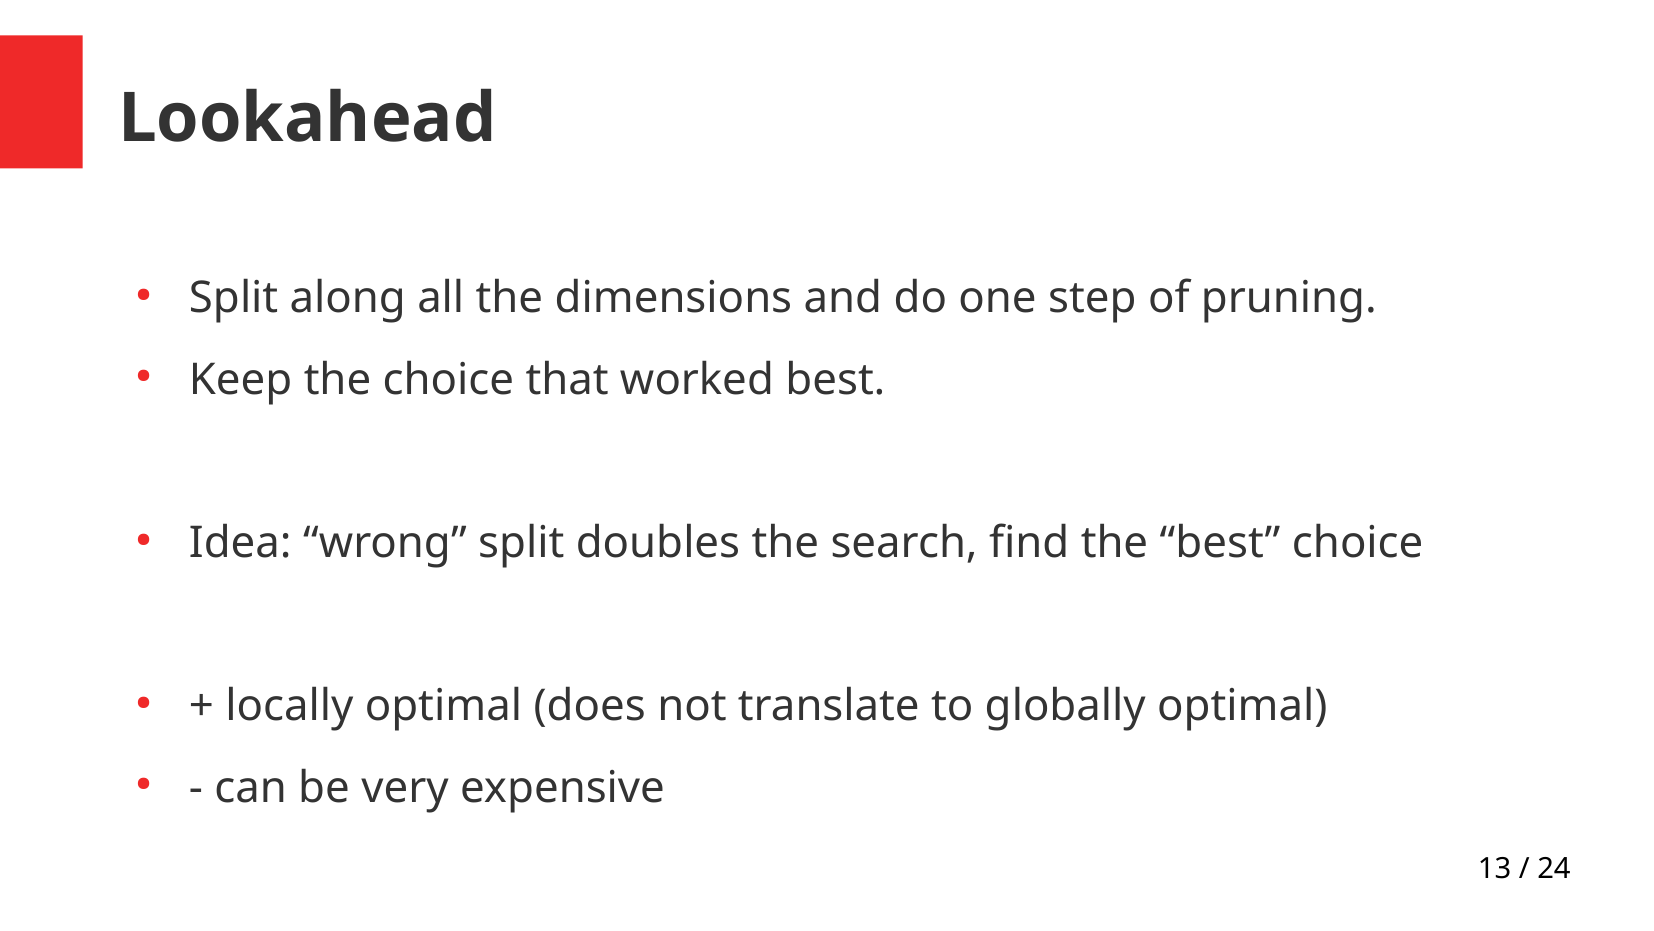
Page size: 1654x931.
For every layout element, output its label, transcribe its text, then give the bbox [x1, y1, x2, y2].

title Lookahead [118, 37, 1571, 193]
list Split along all the dimensions and do one step of pruning. Keep the choice that worked best. Idea: “wrong” split doubles the search, find the “best” choice + locally optimal (does not translate to globally optimal) - can be very expensive [118, 265, 1576, 806]
